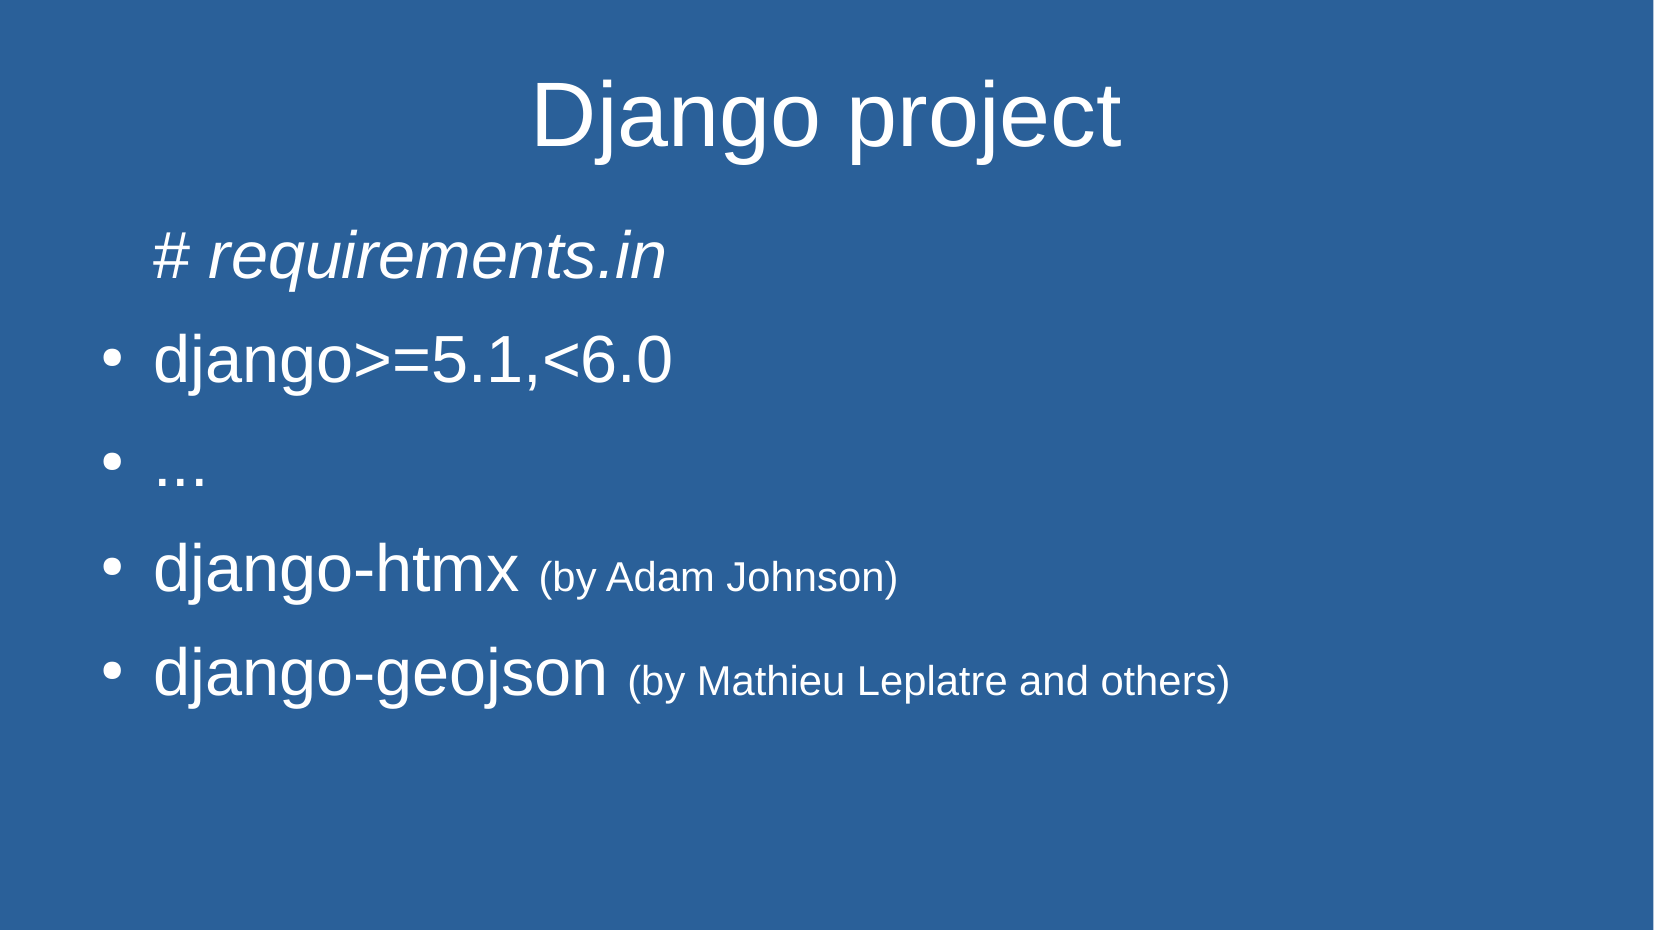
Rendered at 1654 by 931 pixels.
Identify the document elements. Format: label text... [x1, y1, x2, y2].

list # requirements.in django>=5.1,<6.0 ... django-htmx (by Adam Johnson) django-geojson (by Mathieu Leplatre and others) [82, 217, 1571, 758]
title Django project [82, 37, 1571, 193]
